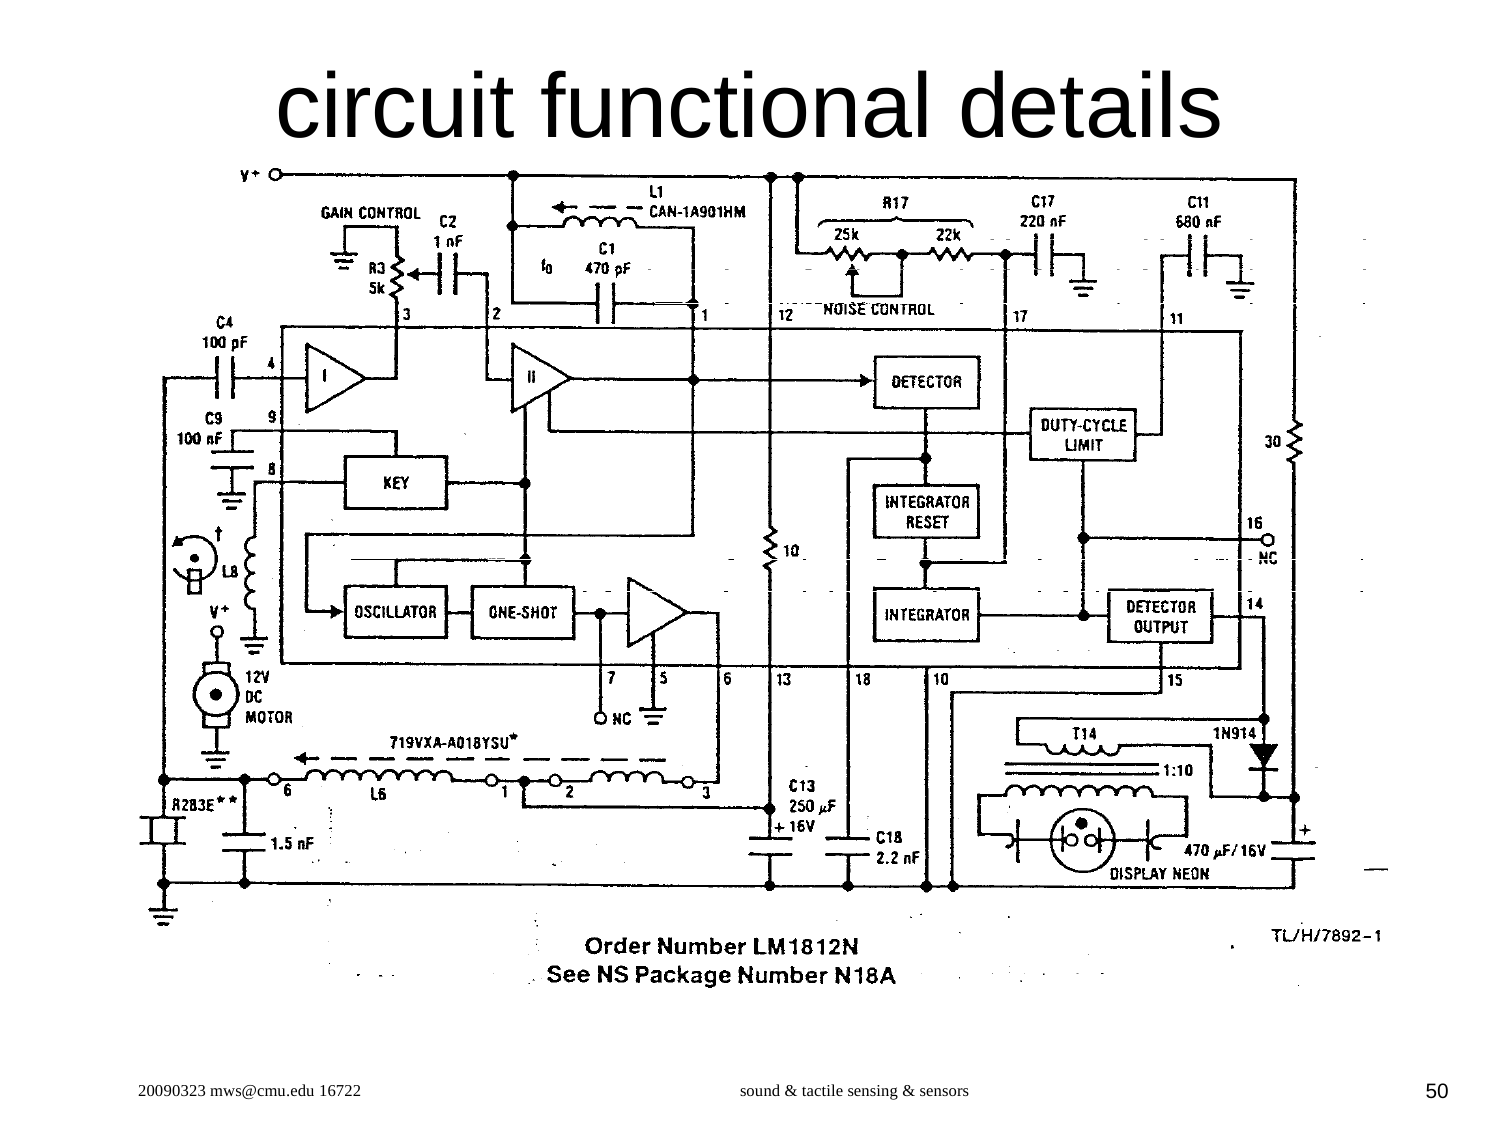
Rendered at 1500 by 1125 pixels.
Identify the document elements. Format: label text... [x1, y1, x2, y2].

picture [137, 162, 1388, 989]
title circuit functional details [112, 47, 1388, 166]
